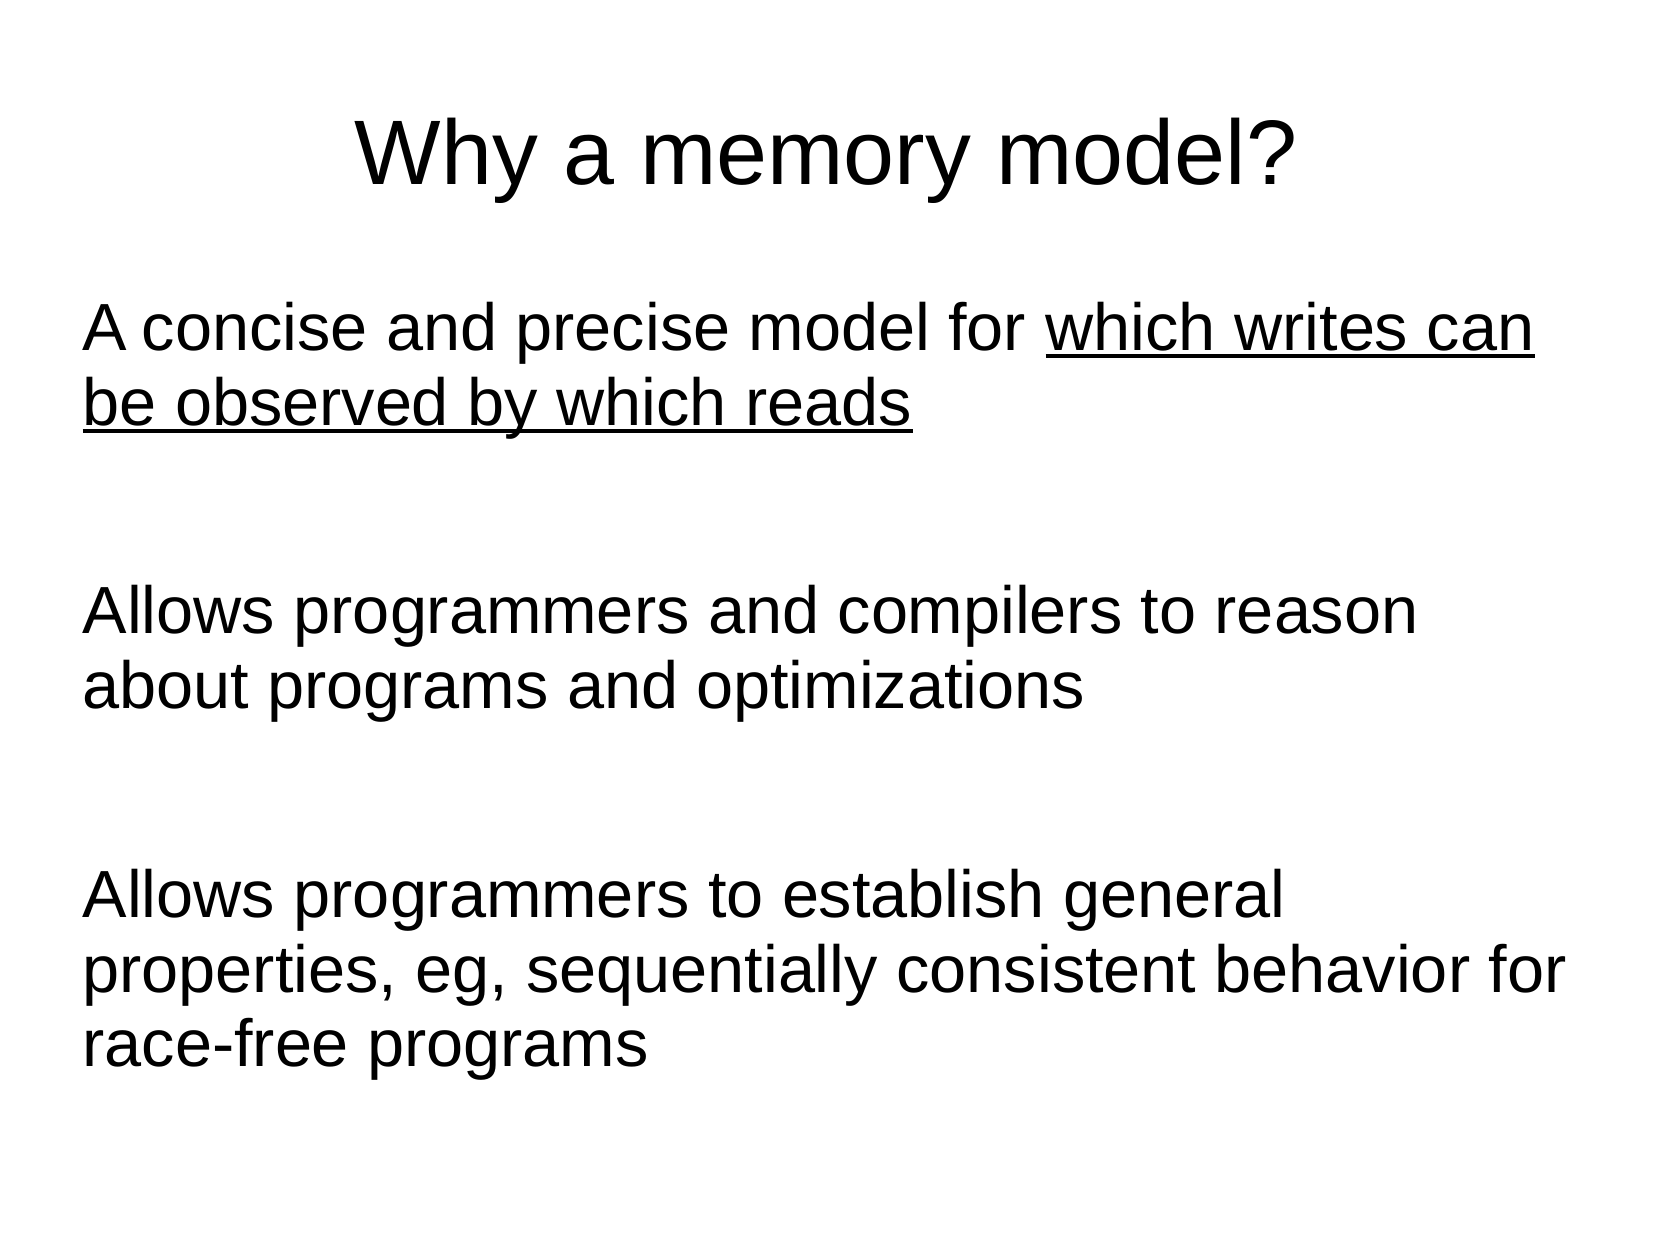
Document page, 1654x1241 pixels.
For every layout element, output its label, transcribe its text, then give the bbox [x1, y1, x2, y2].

list A concise and precise model for which writes can be observed by which reads Allows programmers and compilers to reason about programs and optimizations Allows programmers to establish general properties, eg, sequentially consistent behavior for race-free programs [82, 290, 1571, 1141]
title Why a memory model? [82, 49, 1571, 257]
